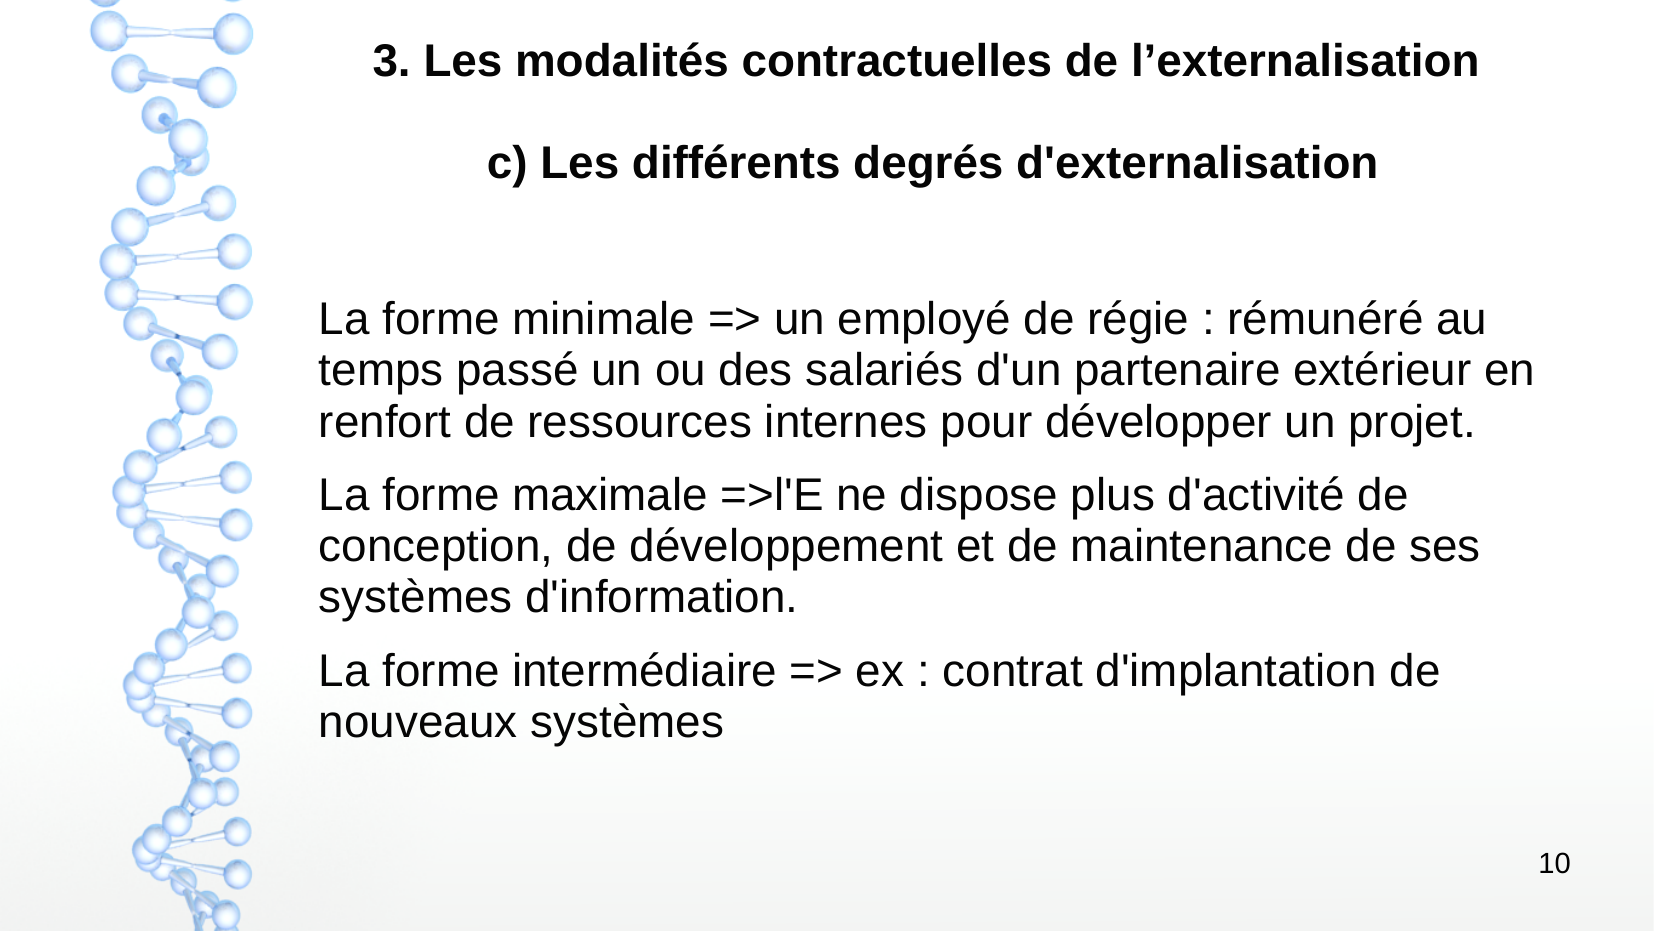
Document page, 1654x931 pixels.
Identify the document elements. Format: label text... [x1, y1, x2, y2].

list La forme minimale => un employé de régie : rémunéré au temps passé un ou des salariés d'un partenaire extérieur en renfort de ressources internes pour développer un projet. La forme maximale =>l'E ne dispose plus d'activité de conception, de développement et de maintenance de ses systèmes d'information. La forme intermédiaire => ex : contrat d'implantation de nouveaux systèmes [318, 224, 1595, 839]
picture [0, 0, 1654, 931]
title 3. Les modalités contractuelles de l’externalisation c) Les différents degrés d'externalisation [295, 0, 1571, 373]
